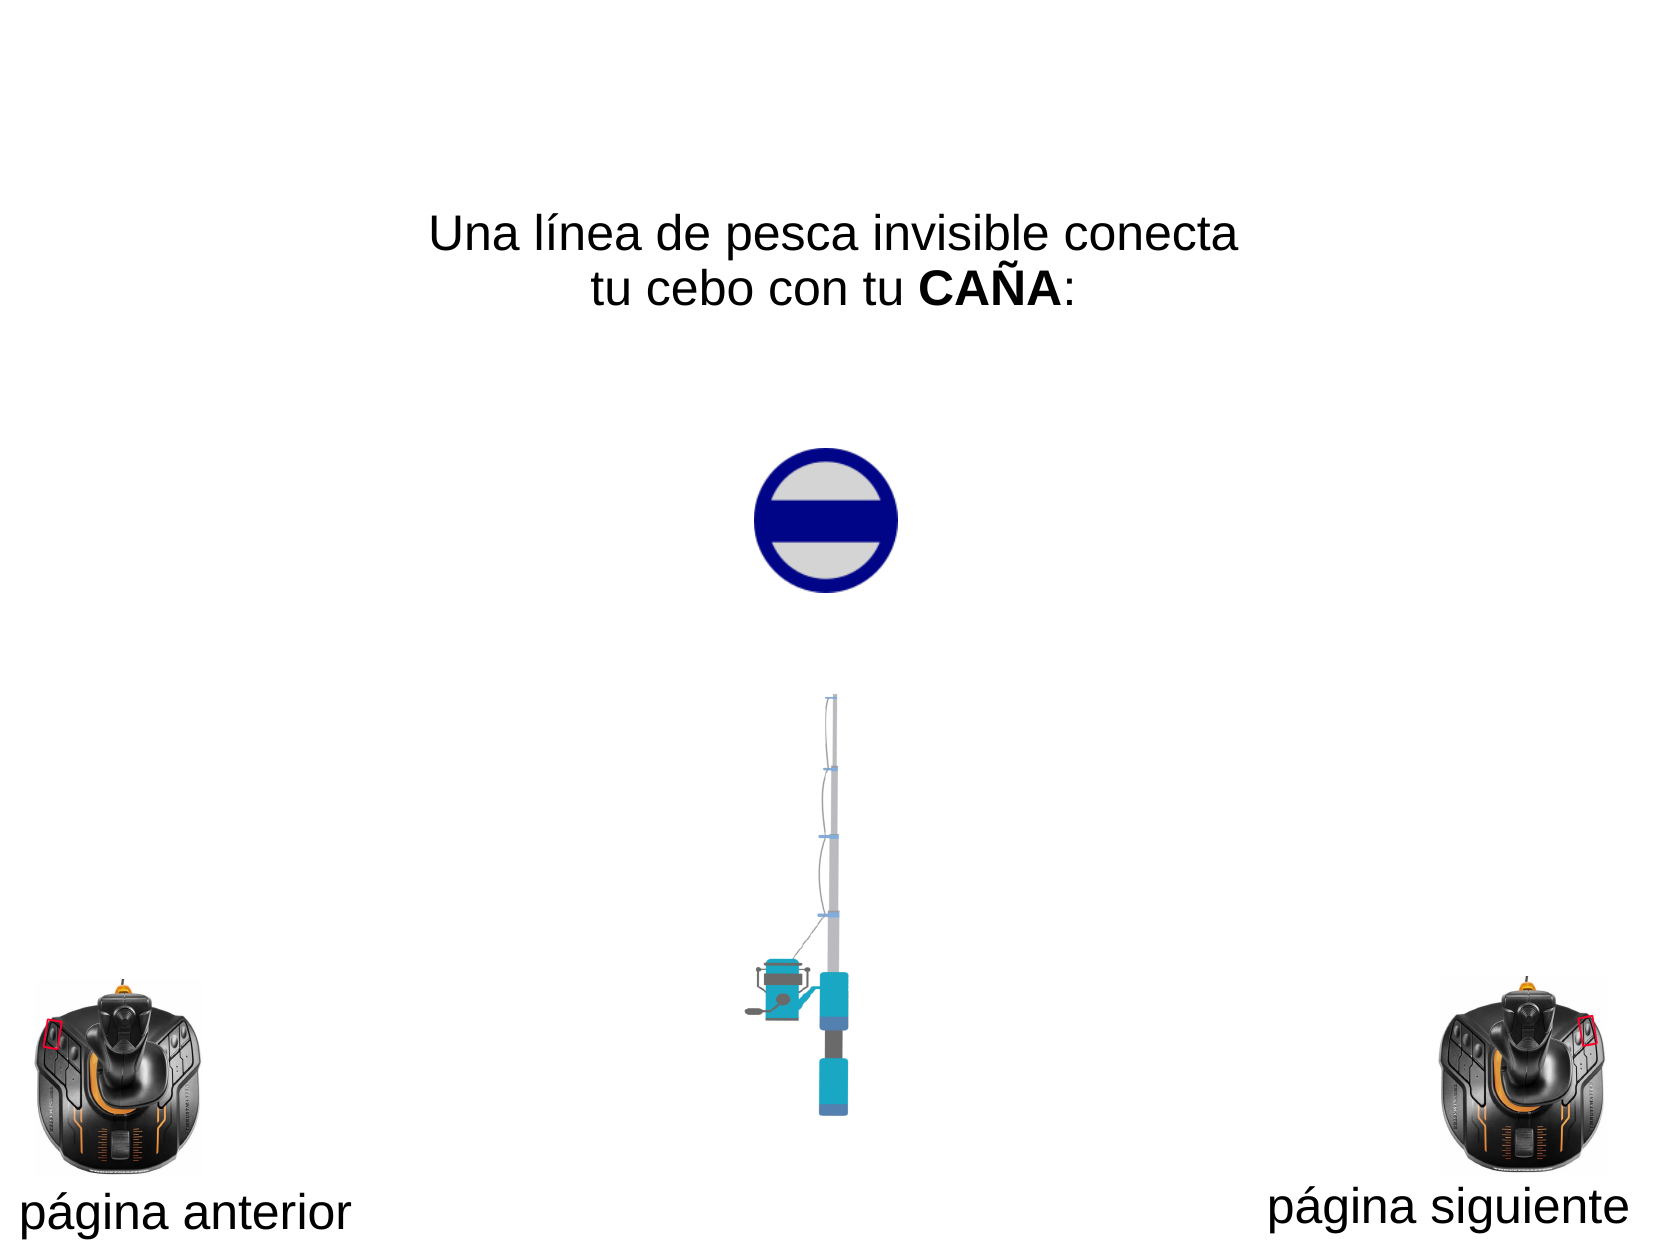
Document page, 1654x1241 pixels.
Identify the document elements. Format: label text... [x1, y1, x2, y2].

text_box Una línea de pesca invisible conecta tu cebo con tu CAÑA: [413, 141, 1264, 603]
picture [741, 690, 918, 1123]
picture [1438, 976, 1607, 1171]
text_box página anterior [4, 1177, 368, 1241]
text_box página siguiente [1252, 1171, 1646, 1241]
picture [34, 979, 203, 1177]
picture [754, 448, 898, 593]
